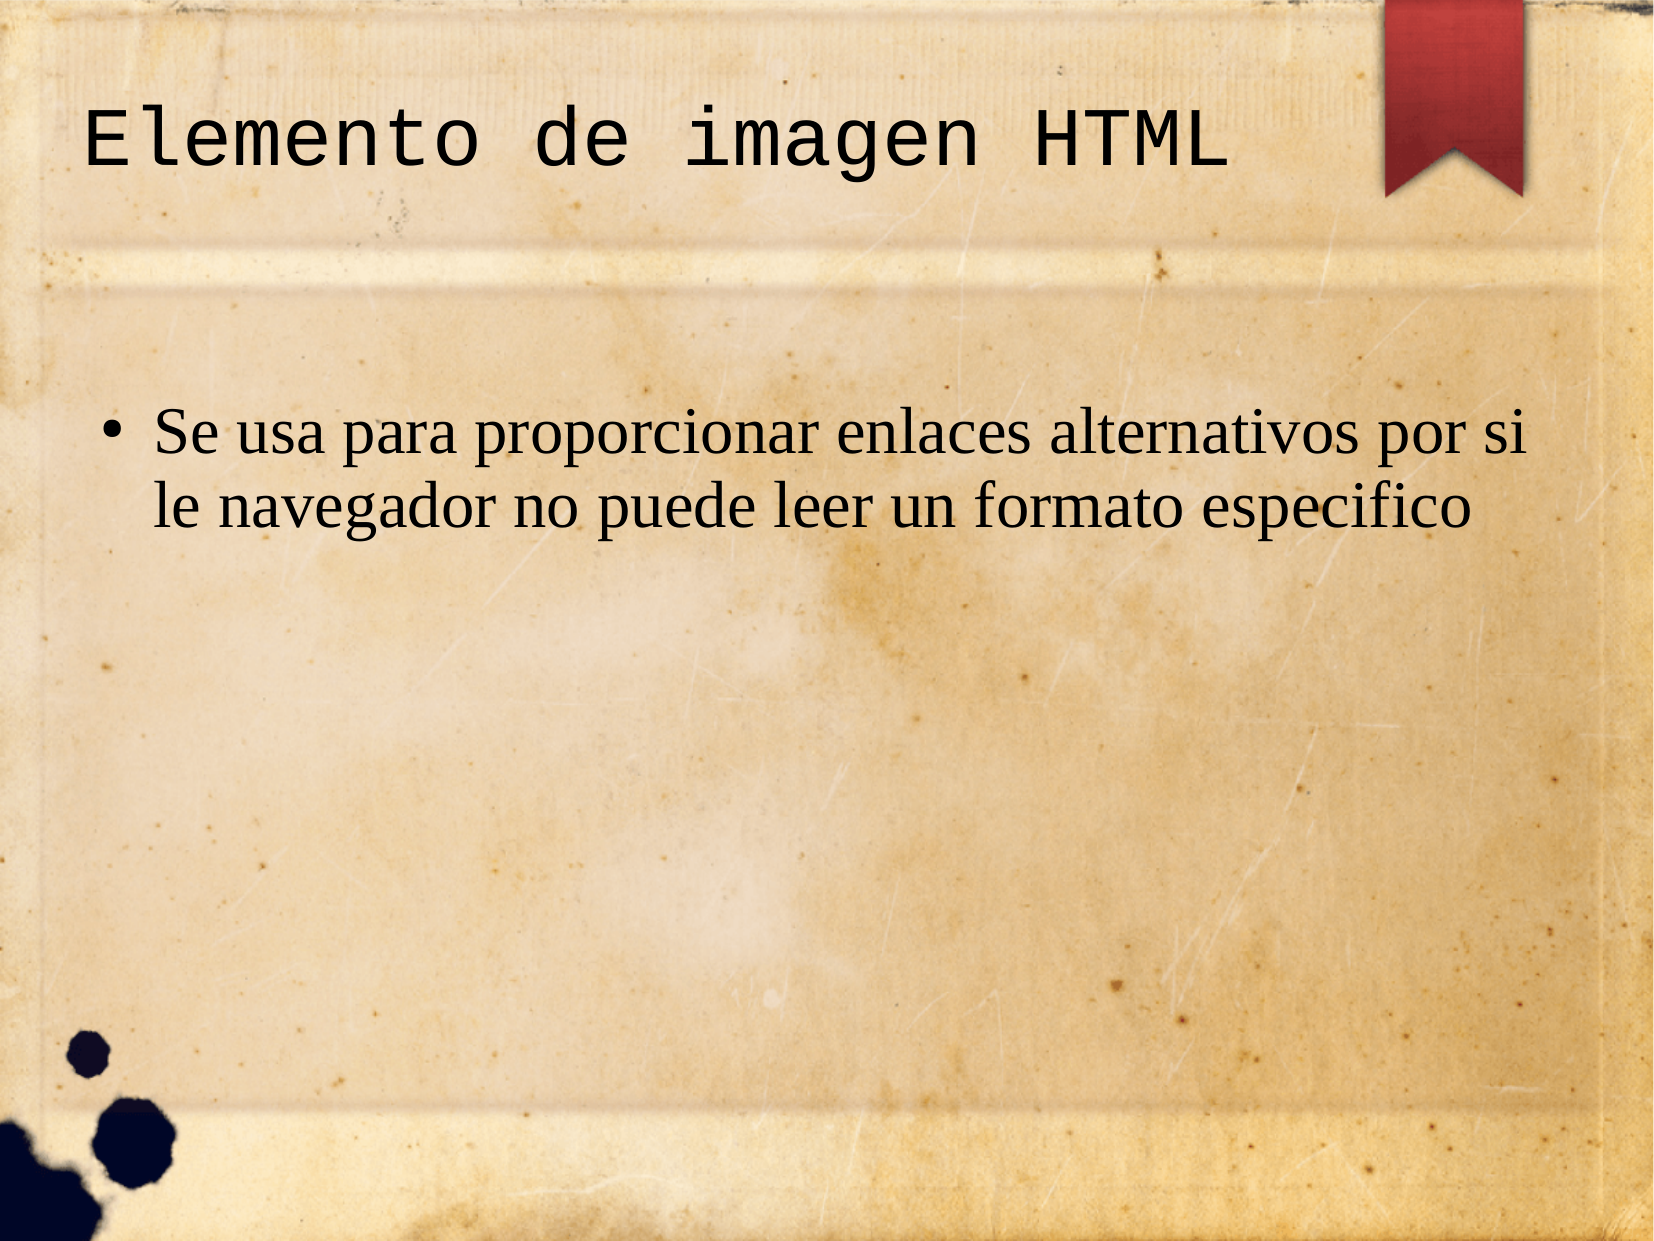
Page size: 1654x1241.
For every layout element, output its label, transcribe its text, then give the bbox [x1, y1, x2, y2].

title Elemento de imagen HTML [82, 49, 1347, 237]
picture [0, 0, 1654, 1241]
list Se usa para proporcionar enlaces alternativos por si le navegador no puede leer un formato especifico [82, 290, 1538, 1010]
